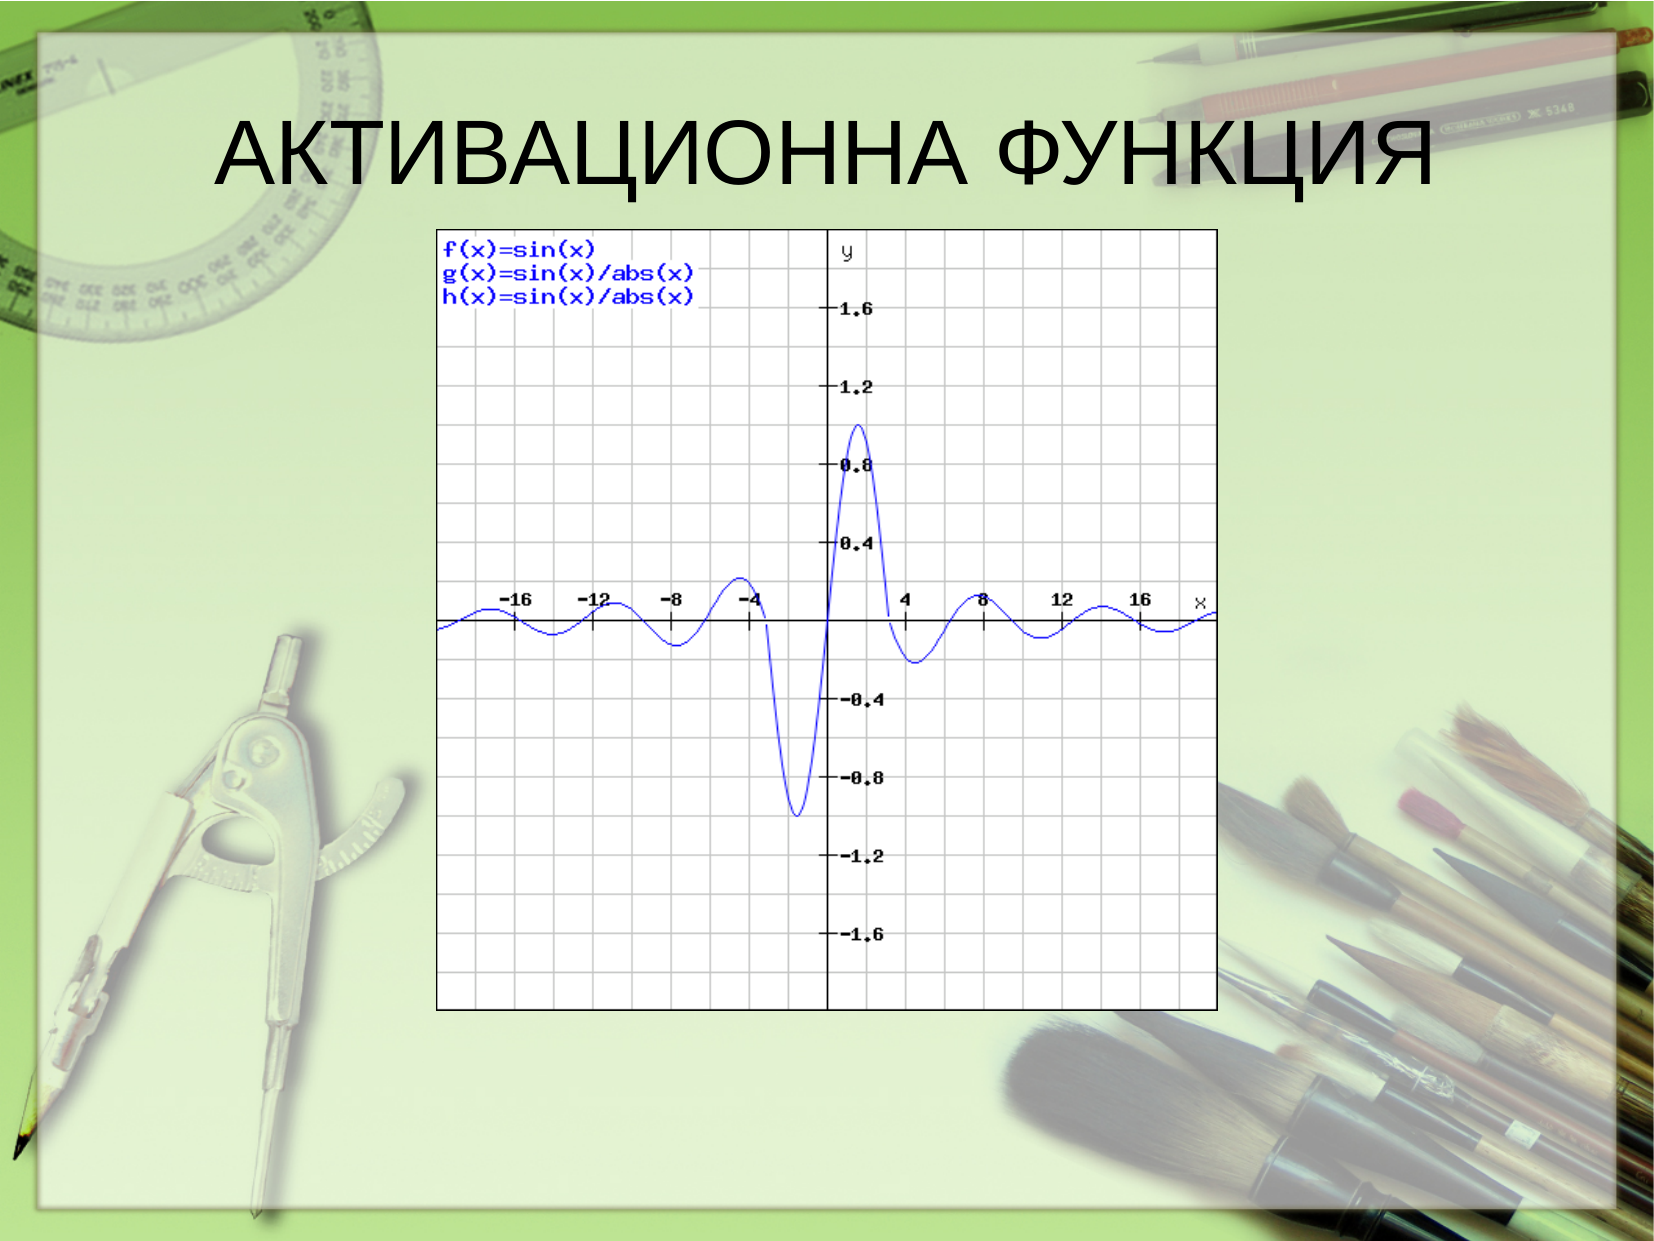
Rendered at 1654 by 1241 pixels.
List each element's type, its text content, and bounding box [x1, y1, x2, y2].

picture [0, 1, 1654, 1241]
title АКТИВАЦИОННА ФУНКЦИЯ [82, 49, 1571, 257]
